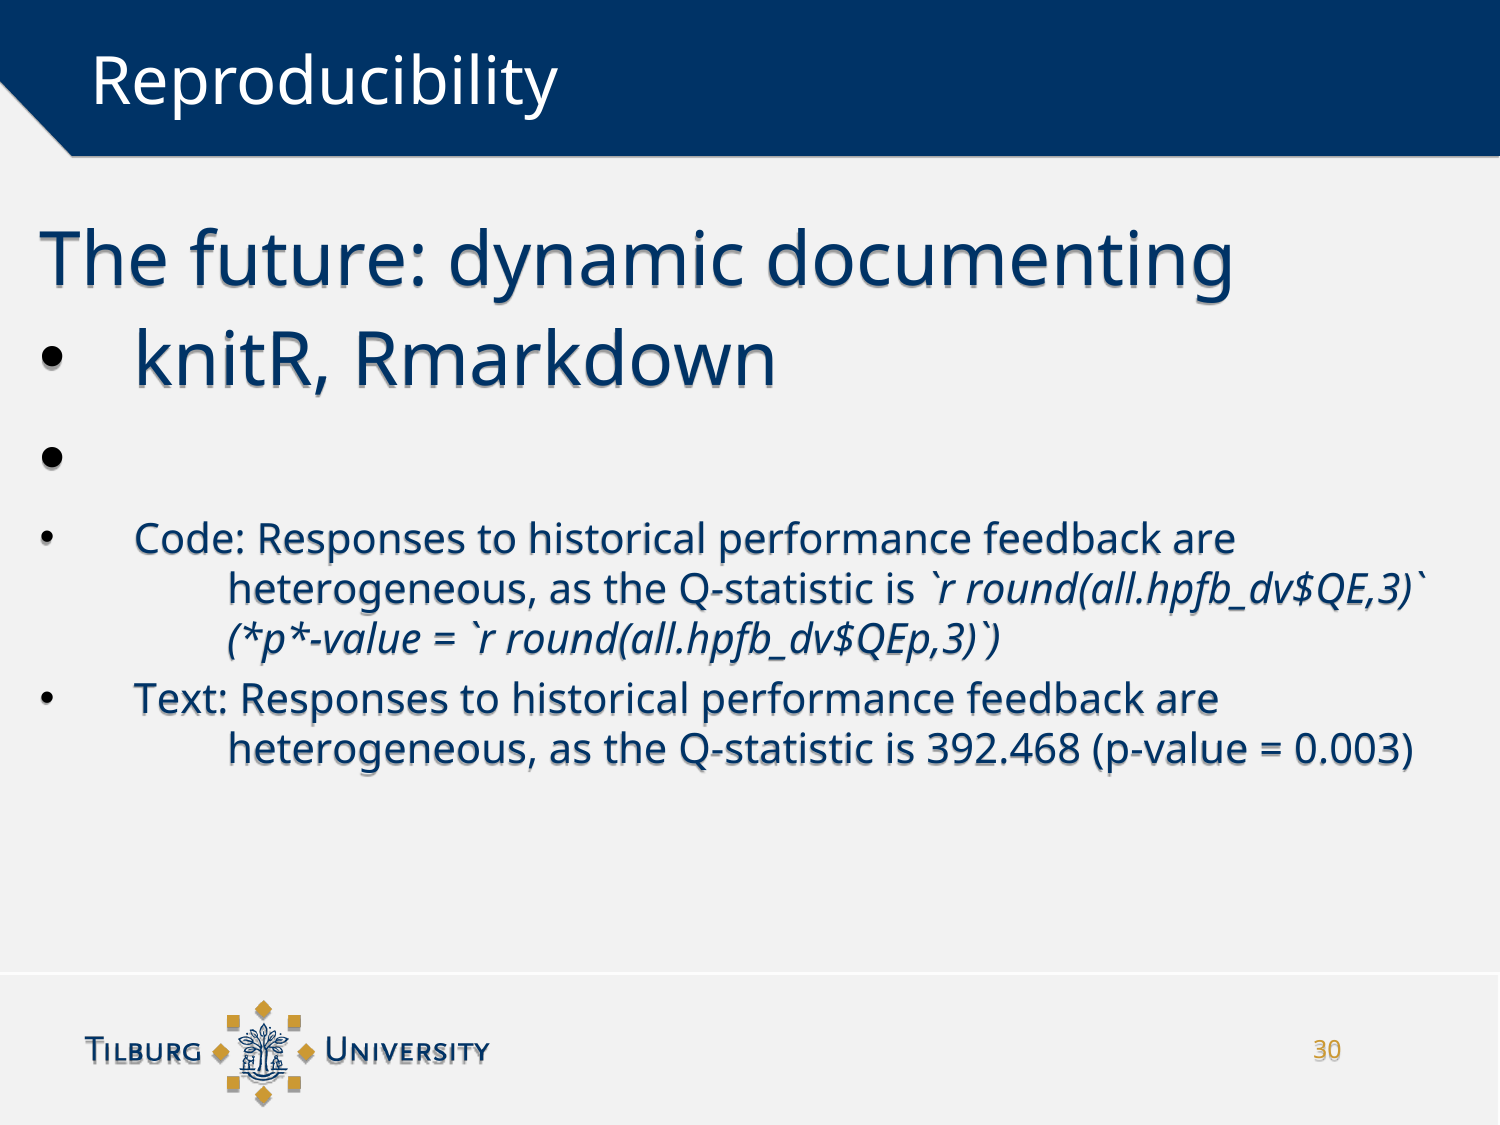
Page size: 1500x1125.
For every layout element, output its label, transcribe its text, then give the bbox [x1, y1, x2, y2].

text_box [1298, 1026, 1426, 1087]
text_box The future: dynamic documenting knitR, Rmarkdown Code: Responses to historical performance feedback are heterogeneous, as the Q-statistic is `r round(all.hpfb_dv$QE,3)` (*p*-value = `r round(all.hpfb_dv$QEp,3)`) Text: Responses to historical performance feedback are heterogeneous, as the Q-statistic is 392.468 (p-value = 0.003) [14, 202, 1450, 971]
title Reproducibility [75, 0, 1426, 156]
